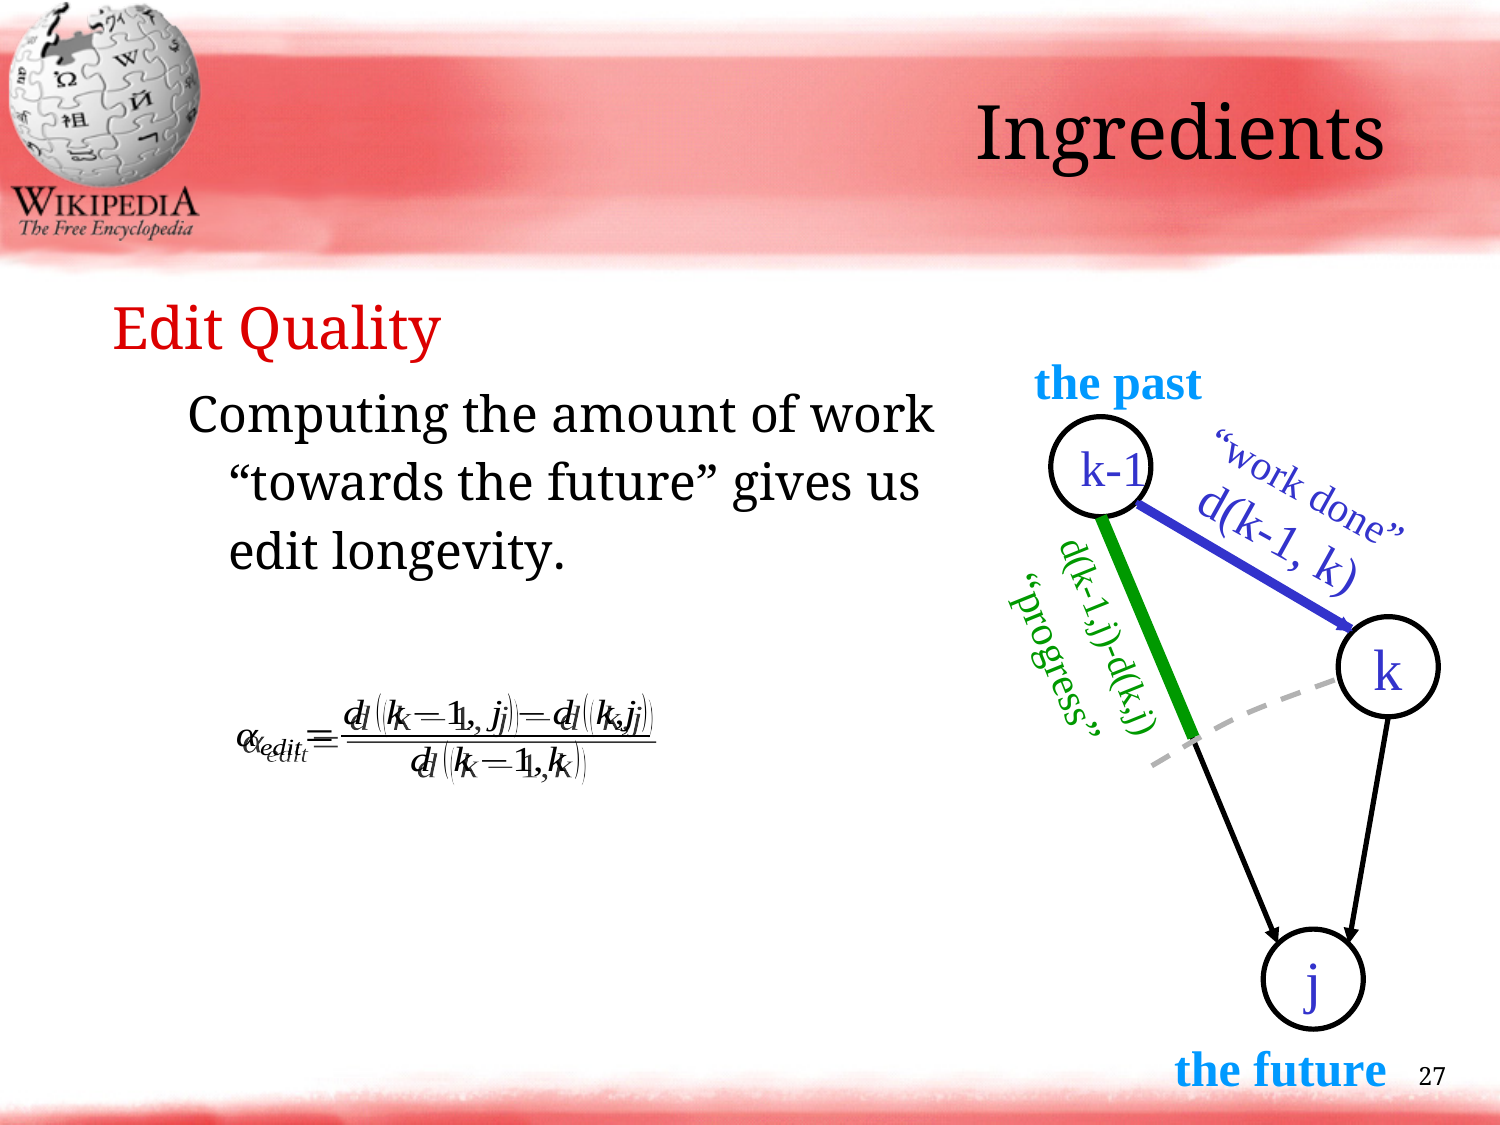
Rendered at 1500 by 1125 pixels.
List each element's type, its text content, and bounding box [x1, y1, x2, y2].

title Ingredients [112, 38, 1387, 223]
text_box k-1 [1050, 418, 1151, 517]
picture [0, 0, 1500, 1125]
text_box j [1263, 929, 1364, 1029]
text_box k [1338, 616, 1439, 717]
text_box the past [1019, 341, 1218, 418]
chart [225, 690, 667, 782]
list Edit Quality Computing the amount of work “towards the future” gives us edit longevity. [112, 287, 969, 1035]
text_box the future [1159, 1029, 1402, 1105]
text_box d(k-1,j)-d(k,j)‏ “progress” [983, 510, 1185, 781]
text_box “work done” d(k-1, k)‏ [1156, 400, 1431, 629]
